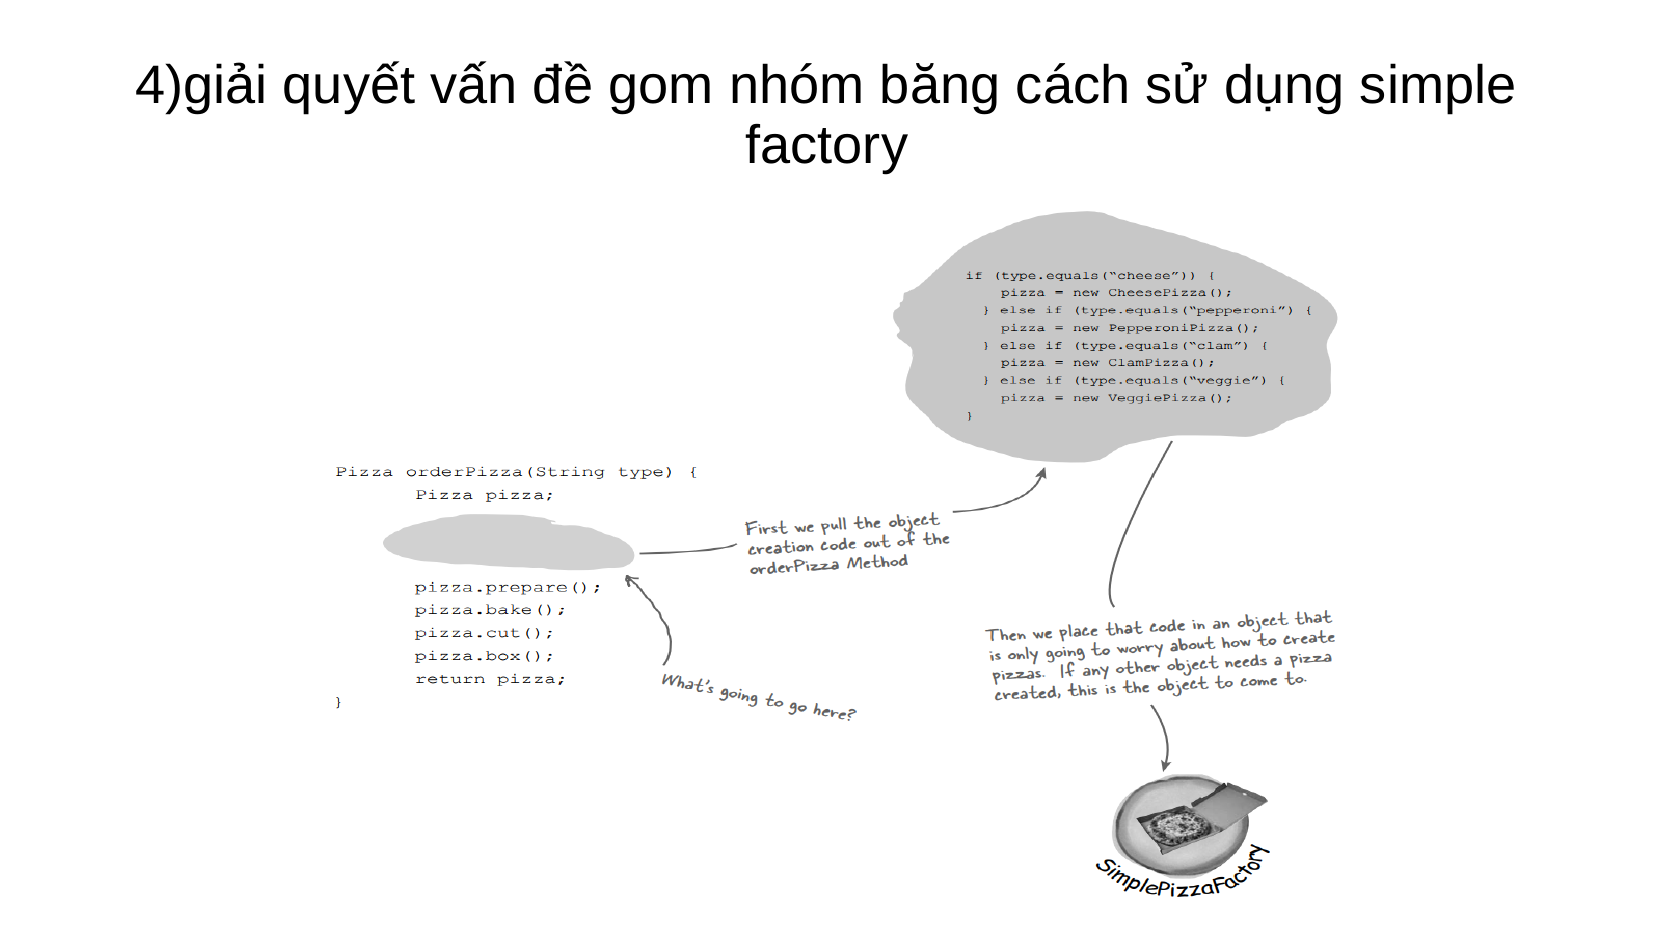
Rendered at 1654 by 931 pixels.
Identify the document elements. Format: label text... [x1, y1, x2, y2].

picture [318, 209, 1342, 901]
title 4)giải quyết vấn đề gom nhóm băng cách sử dụng simple factory [82, 37, 1571, 193]
